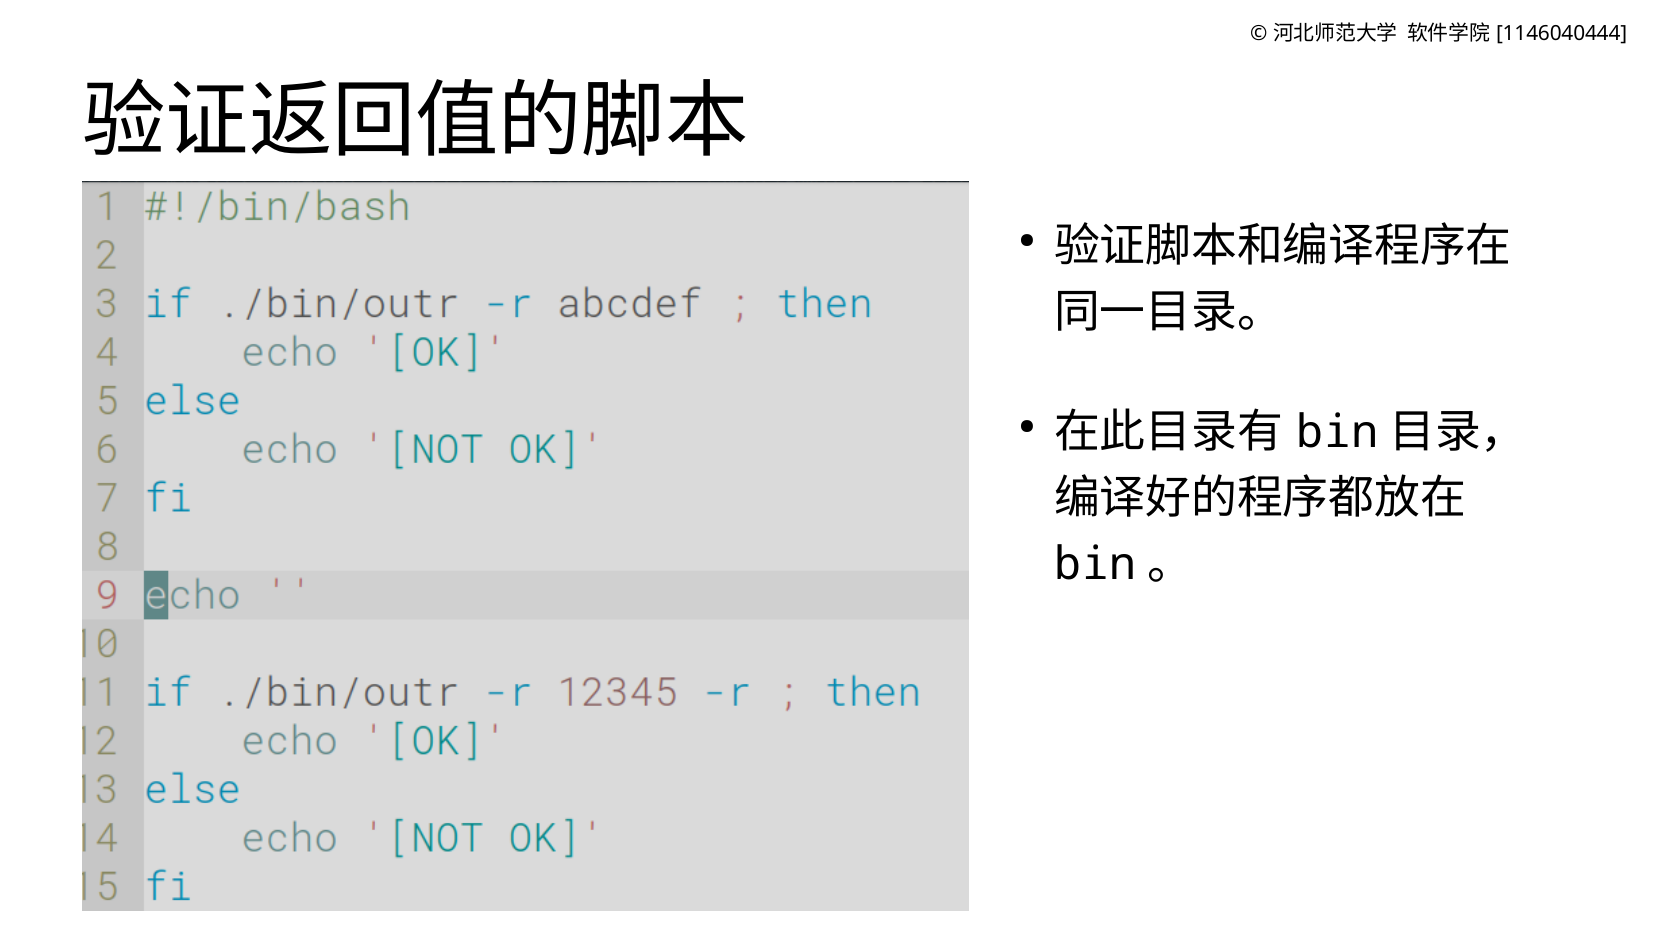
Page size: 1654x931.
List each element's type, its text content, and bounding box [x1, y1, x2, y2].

picture [82, 181, 969, 911]
title 验证返回值的脚本 [82, 37, 1571, 189]
text_box 验证脚本和编译程序在同一目录。 在此目录有bin目录，编译好的程序都放在bin。 [1003, 200, 1571, 631]
